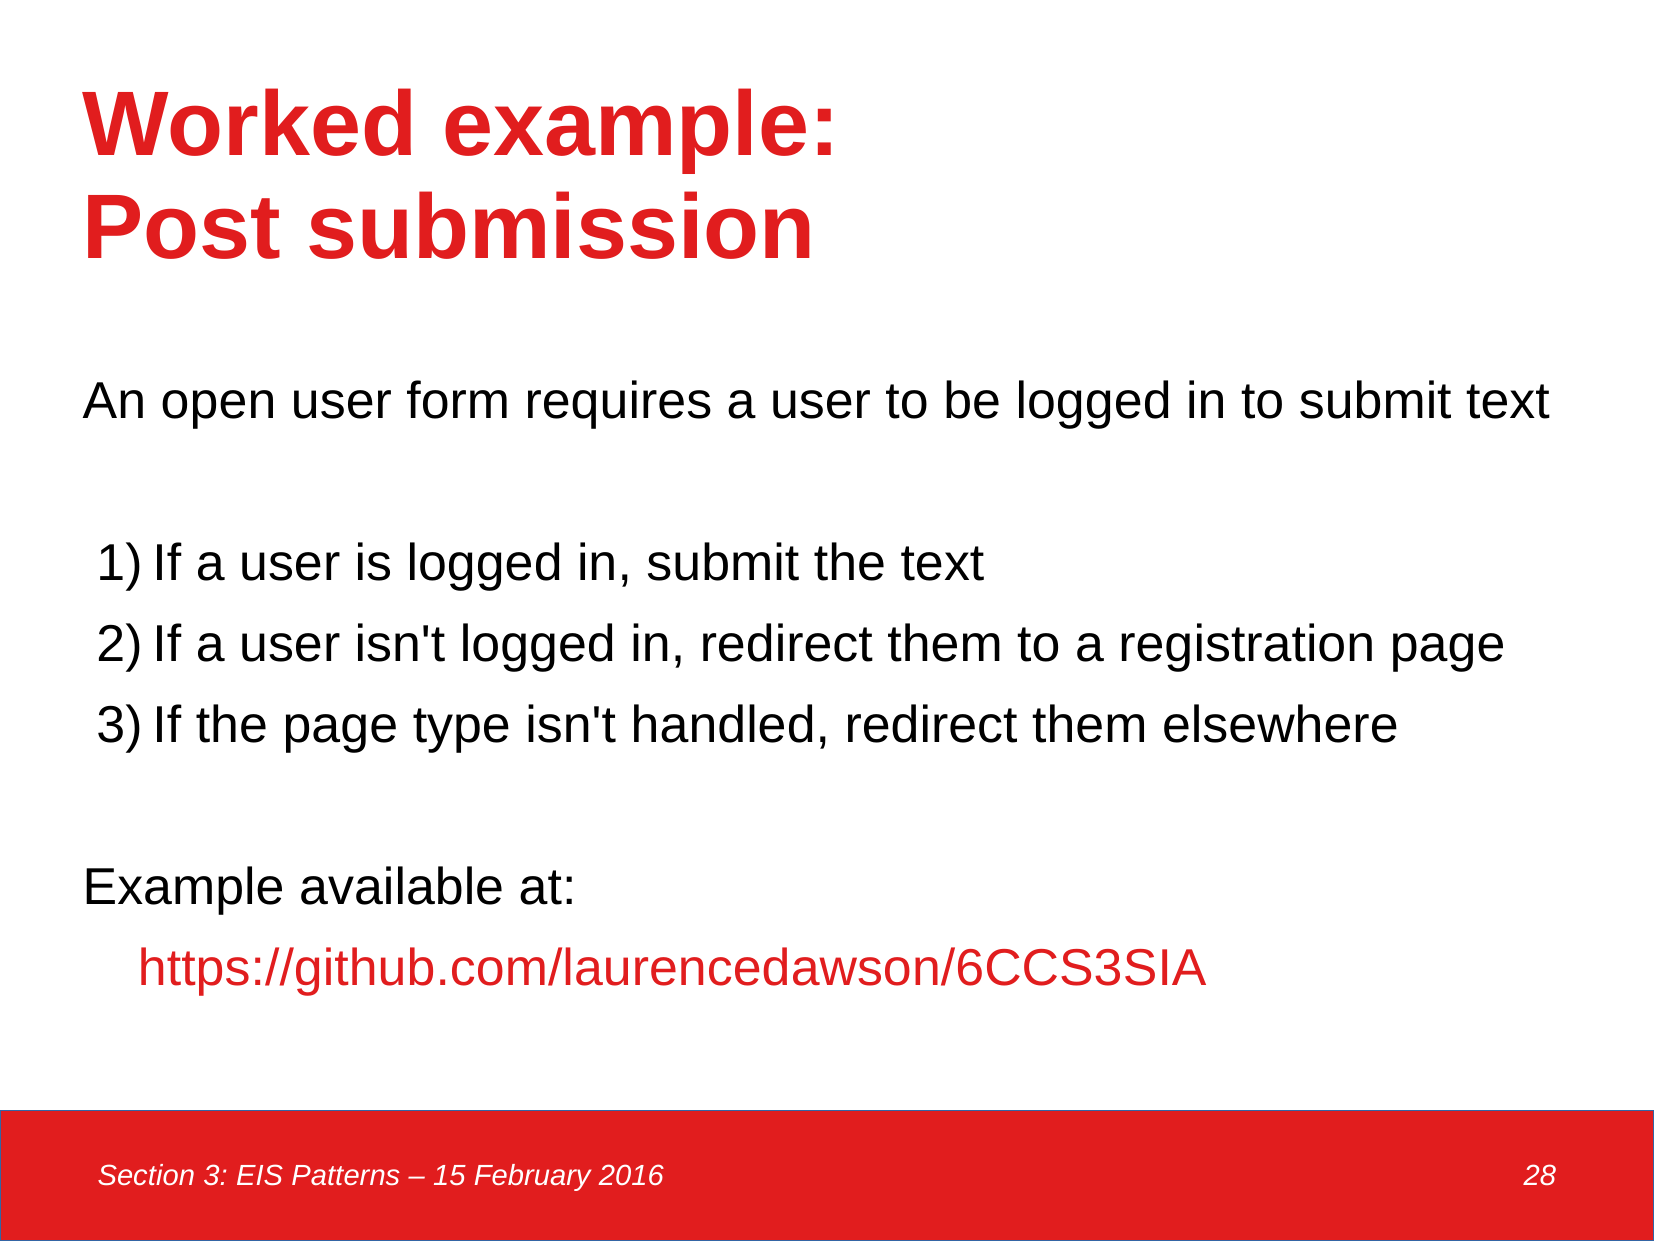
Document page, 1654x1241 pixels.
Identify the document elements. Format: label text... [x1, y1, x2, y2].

list An open user form requires a user to be logged in to submit text If a user is logged in, submit the text If a user isn't logged in, redirect them to a registration page If the page type isn't handled, redirect them elsewhere Example available at: https://github.com/laurencedawson/6CCS3SIA [82, 290, 1571, 1010]
title Worked example: Post submission [82, 71, 1571, 279]
